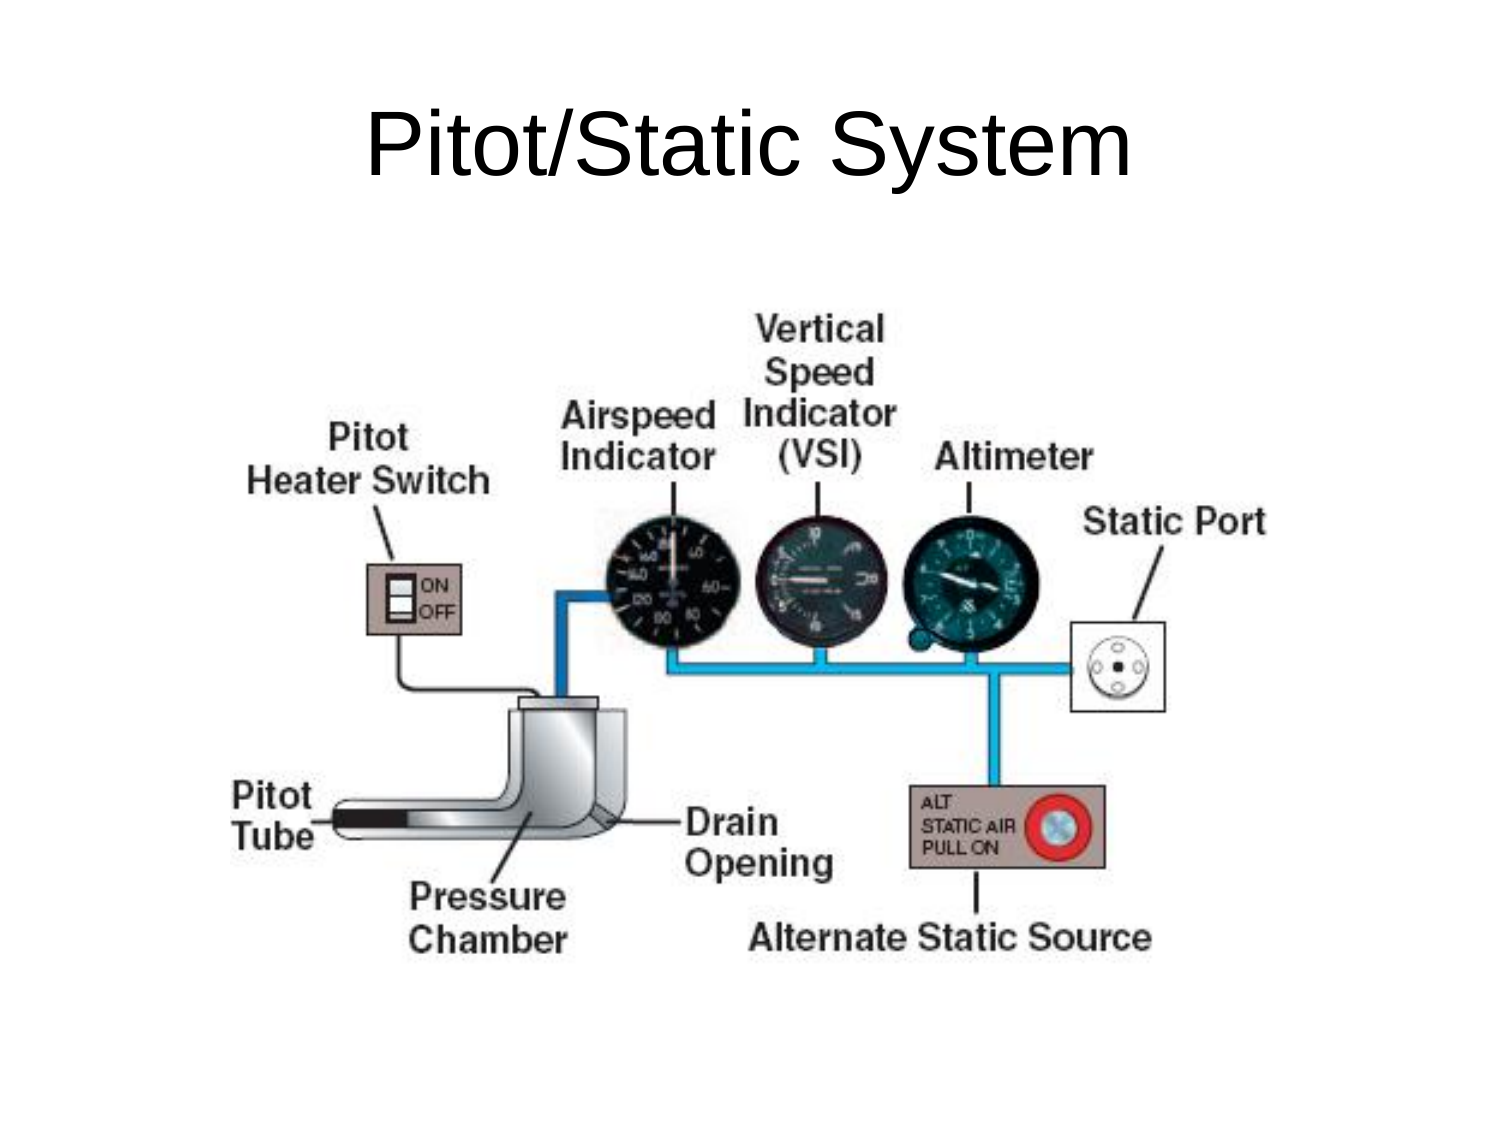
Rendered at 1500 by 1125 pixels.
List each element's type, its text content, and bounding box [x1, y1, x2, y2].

title Pitot/Static System [75, 45, 1426, 233]
text_box [230, 290, 1282, 966]
